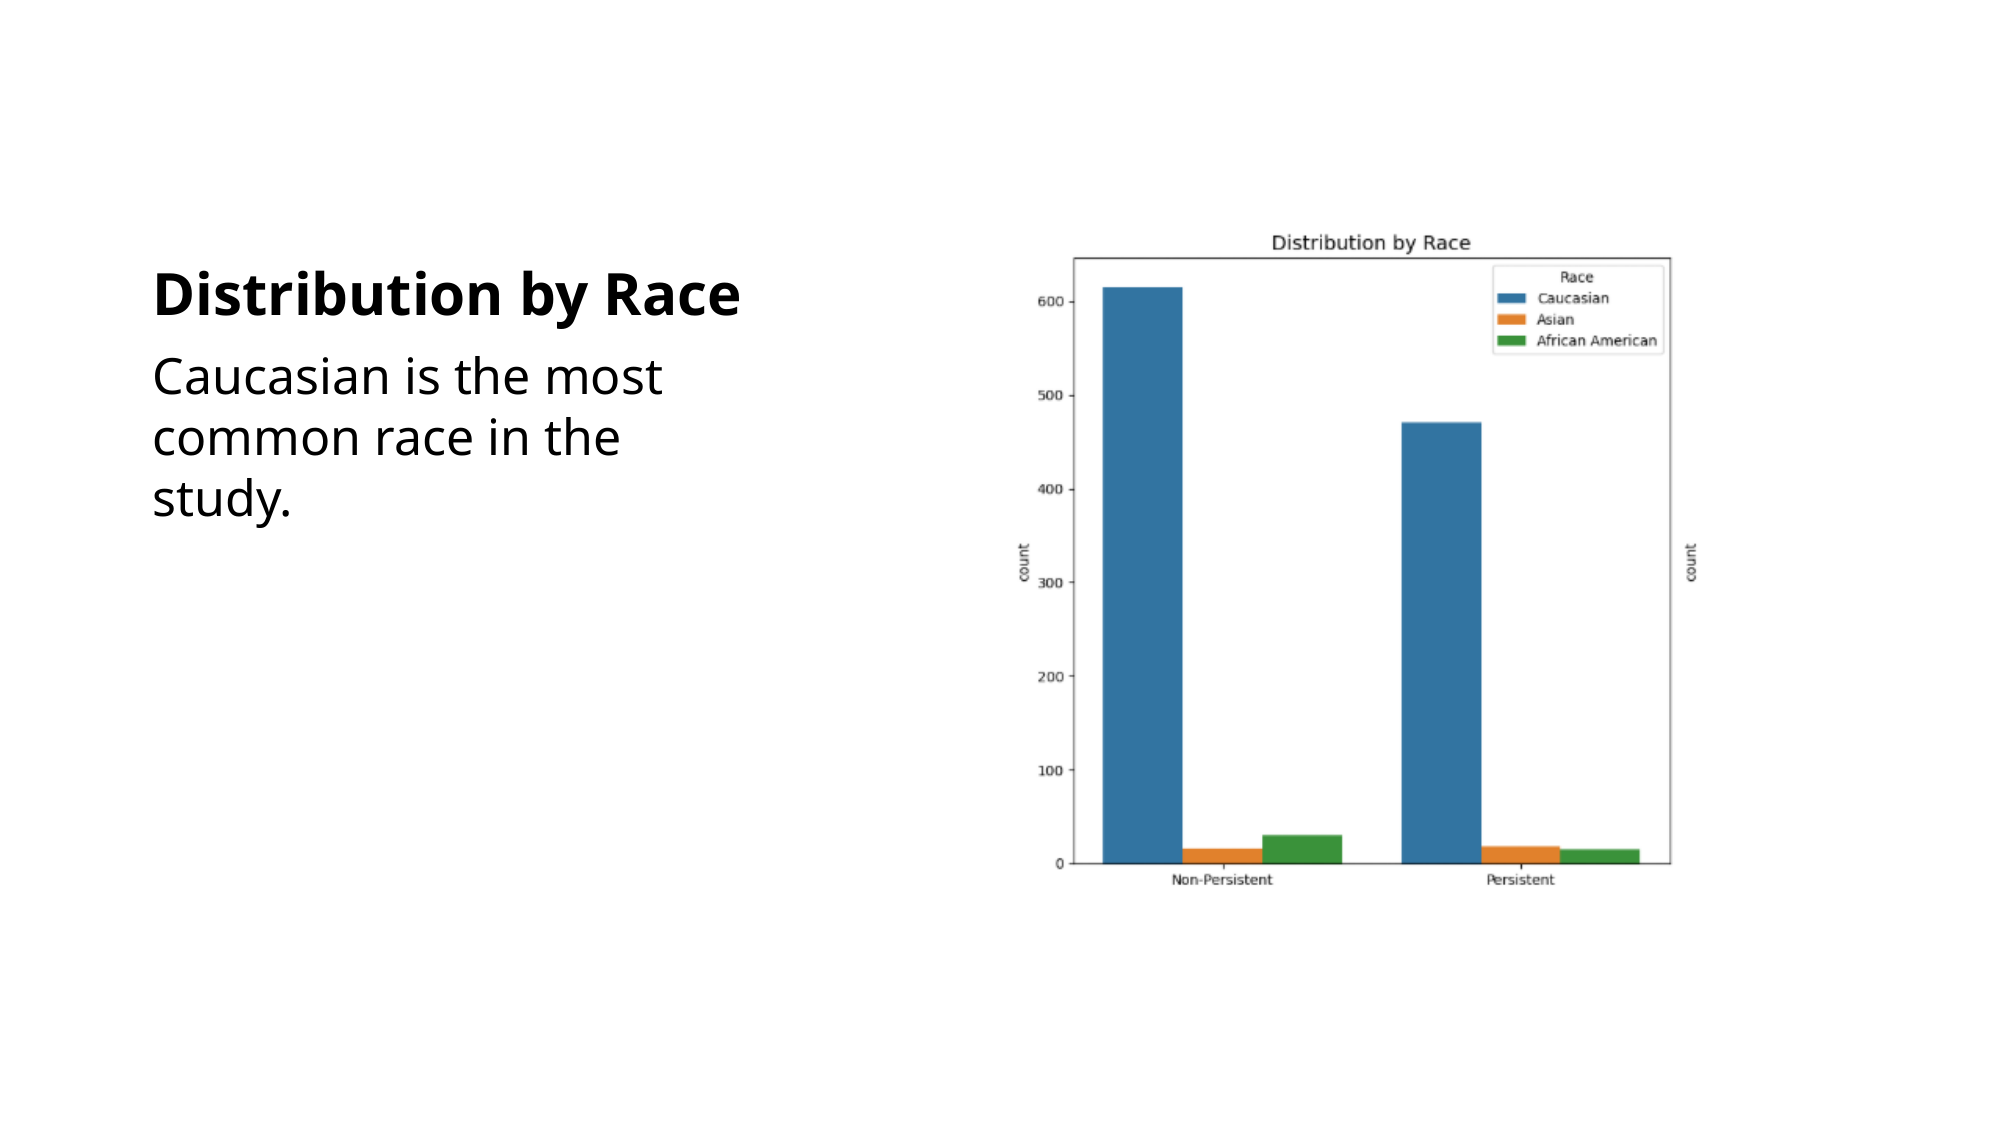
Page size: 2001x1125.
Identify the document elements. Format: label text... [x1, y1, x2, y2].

list Caucasian is the most common race in the study. [137, 337, 783, 963]
picture [1009, 228, 1704, 896]
title Distribution by Race [137, 75, 783, 337]
